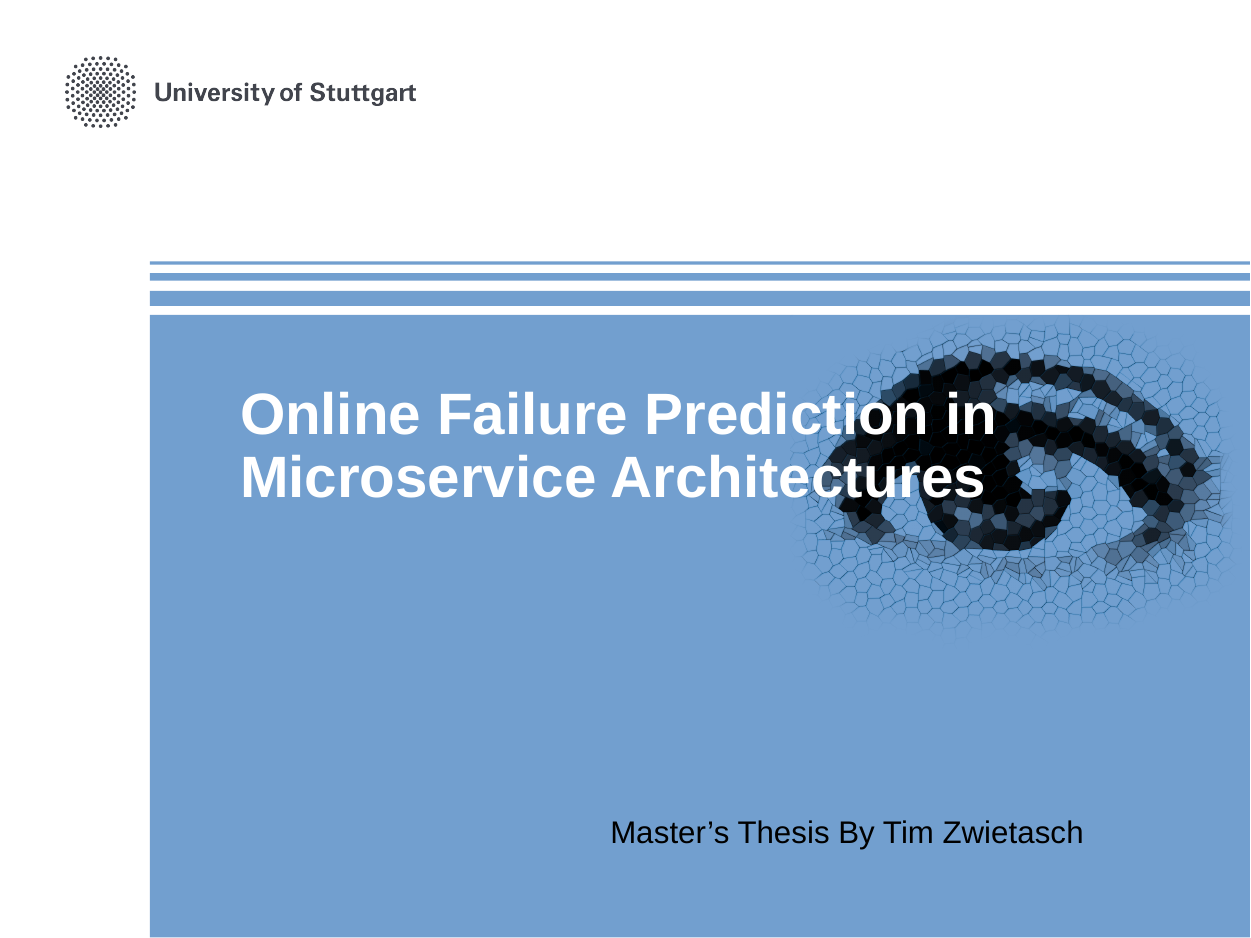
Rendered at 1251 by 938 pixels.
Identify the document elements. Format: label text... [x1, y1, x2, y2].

text_box [149, 290, 1250, 306]
text_box [149, 314, 1250, 938]
picture [65, 56, 416, 128]
text_box [149, 273, 1250, 281]
text_box [149, 261, 1250, 265]
list Online Failure Prediction in Microservice Architectures [240, 363, 1205, 511]
picture [790, 314, 1242, 649]
subtitle Master’s Thesis By Tim Zwietasch [549, 812, 1146, 883]
